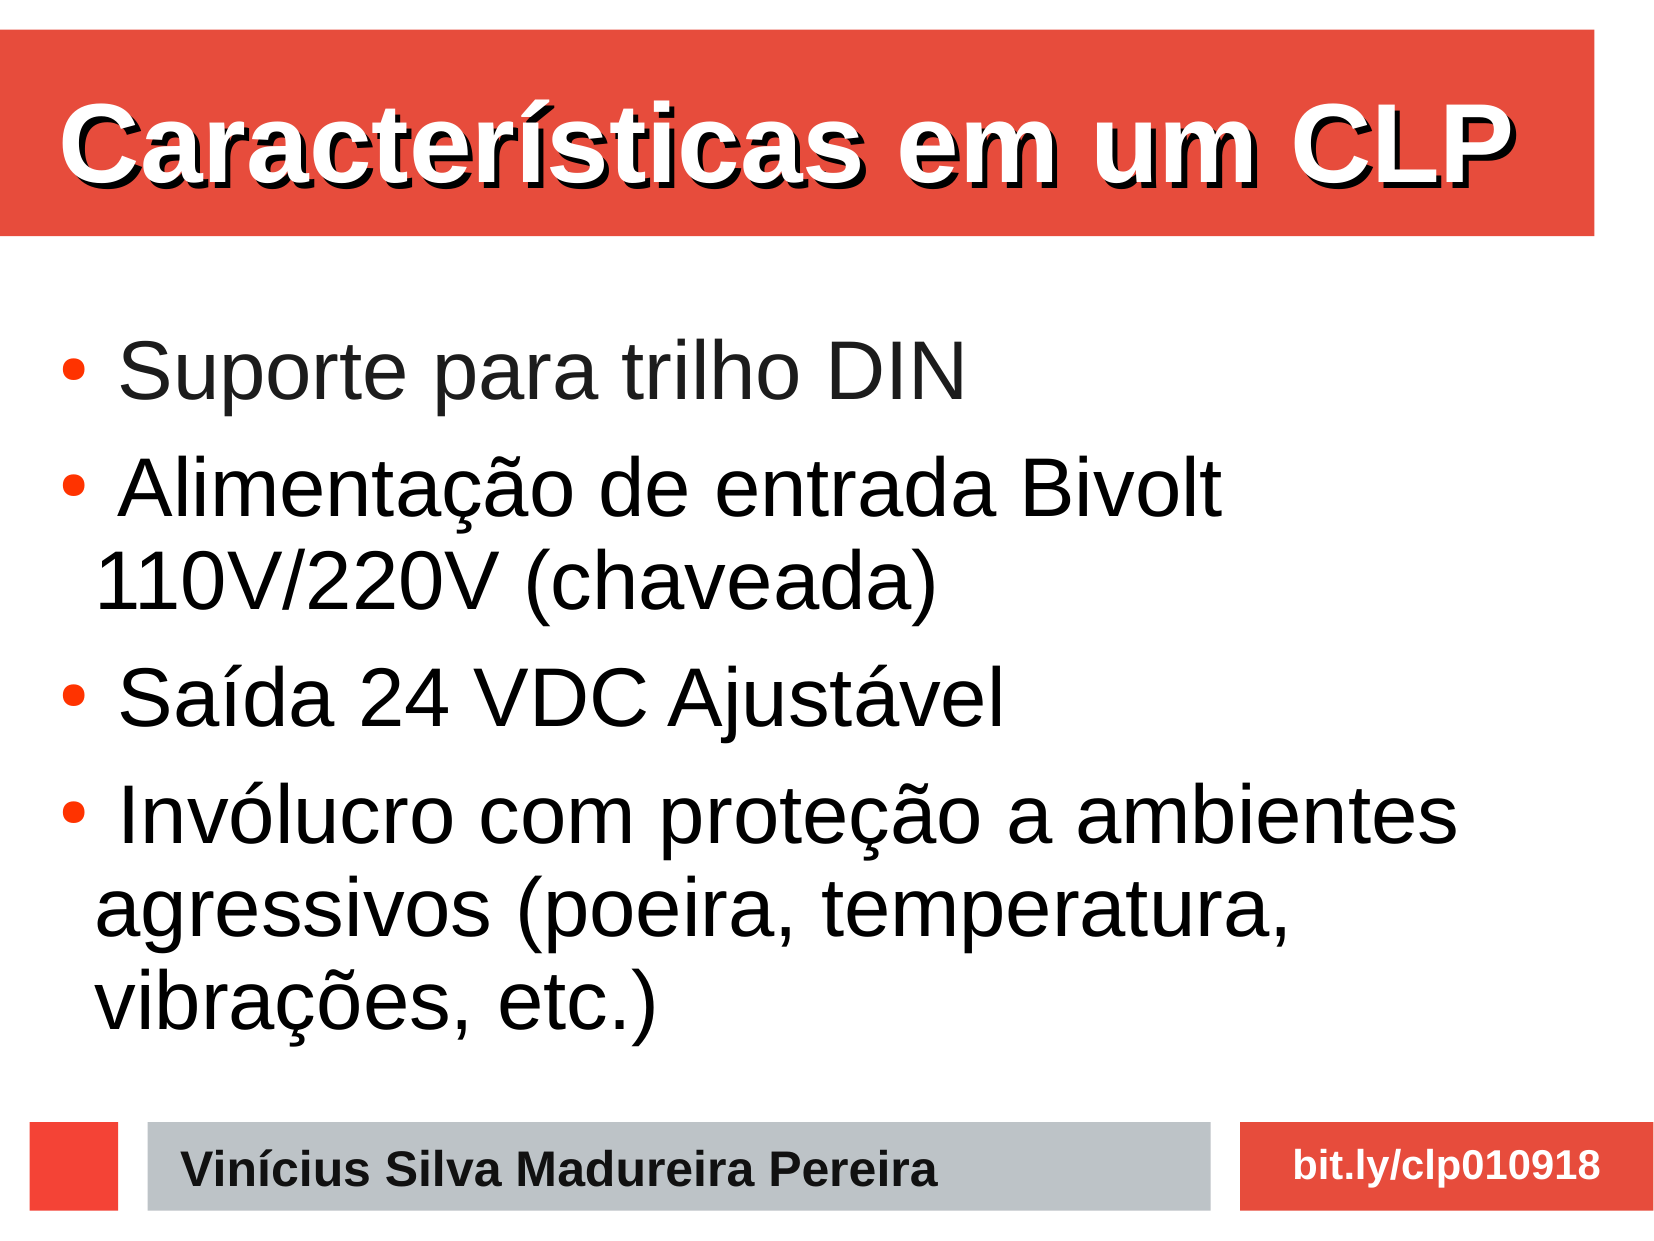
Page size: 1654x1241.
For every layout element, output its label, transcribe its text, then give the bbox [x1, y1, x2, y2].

title Características em um CLP [59, 59, 1595, 207]
text_box Vinícius Silva Madureira Pereira [165, 1133, 1170, 1205]
text_box bit.ly/clp010918 [1228, 1133, 1654, 1205]
list Suporte para trilho DIN Alimentação de entrada Bivolt 110V/220V (chaveada) Saída 24 VDC Ajustável Invólucro com proteção a ambientes agressivos (poeira, temperatura, vibrações, etc.) [59, 324, 1565, 1093]
